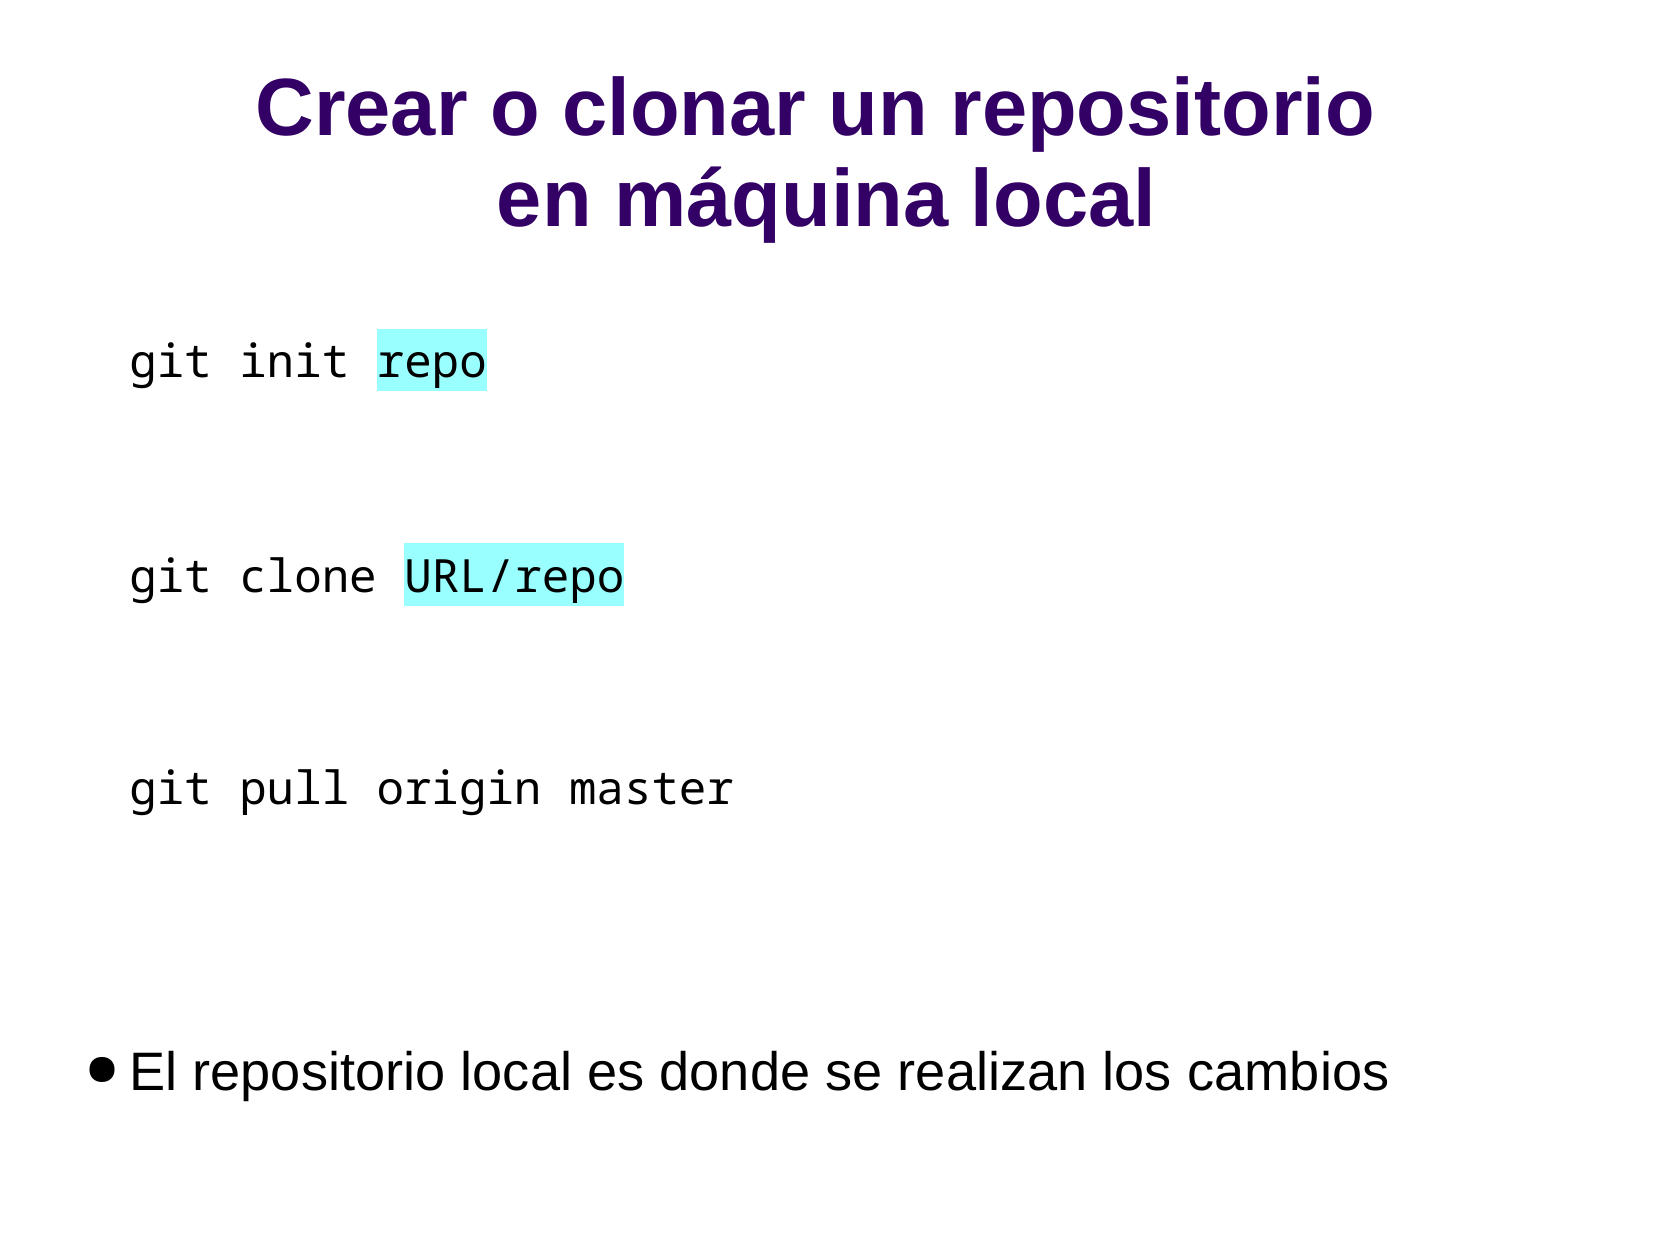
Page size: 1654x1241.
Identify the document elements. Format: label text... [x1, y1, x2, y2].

title Crear o clonar un repositorio en máquina local [82, 49, 1571, 257]
subtitle git init repo git clone URL/repo git pull origin master El repositorio local es donde se realizan los cambios [85, 303, 1572, 1056]
